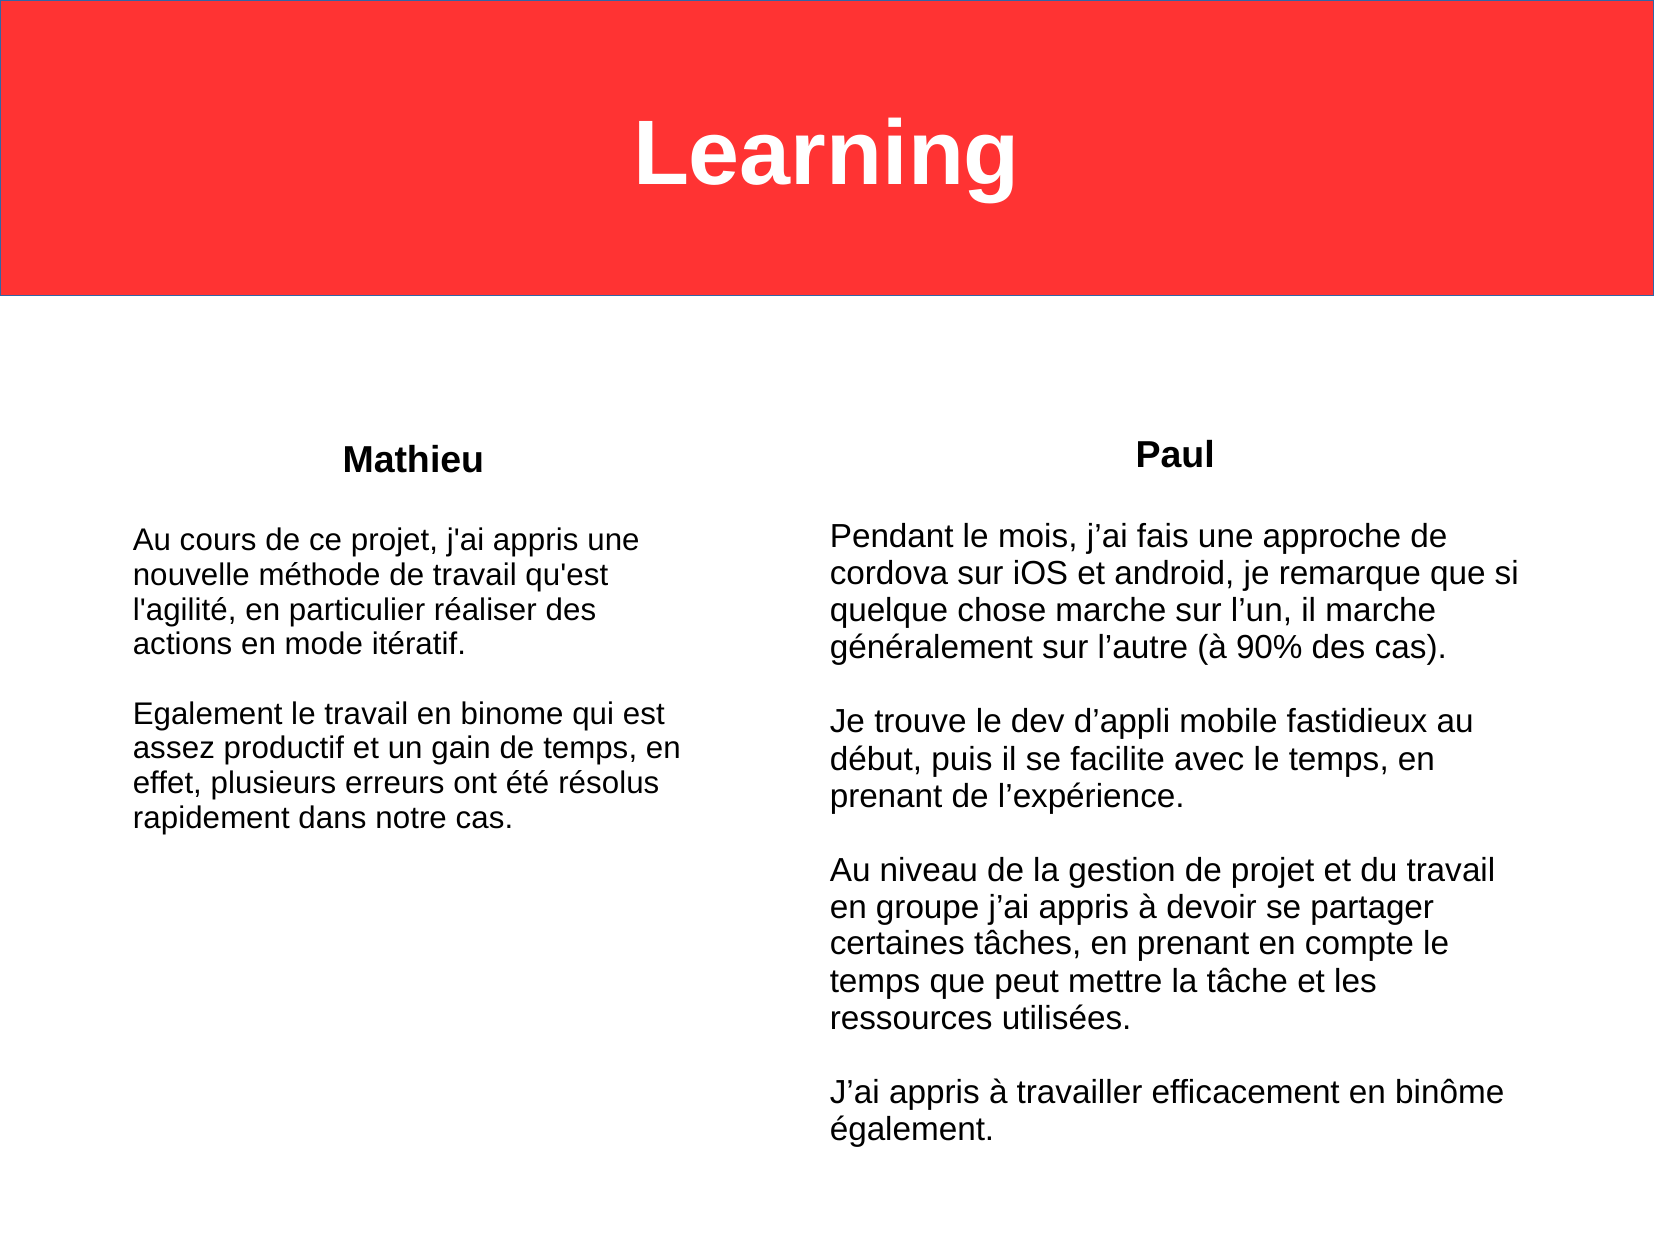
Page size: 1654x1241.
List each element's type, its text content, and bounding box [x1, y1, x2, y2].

title Learning [82, 49, 1571, 257]
text_box Paul Pendant le mois, j’ai fais une approche de cordova sur iOS et android, je remarque que si quelque chose marche sur l’un, il marche généralement sur l’autre (à 90% des cas). Je trouve le dev d’appli mobile fastidieux au début, puis il se facilite avec le temps, en prenant de l’expérience. Au niveau de la gestion de projet et du travail en groupe j’ai appris à devoir se partager certaines tâches, en prenant en compte le temps que peut mettre la tâche et les ressources utilisées. J’ai appris à travailler efficacement en binôme également. [814, 426, 1536, 1205]
text_box [0, 0, 1654, 296]
text_box Mathieu Au cours de ce projet, j'ai appris une nouvelle méthode de travail qu'est l'agilité, en particulier réaliser des actions en mode itératif. Egalement le travail en binome qui est assez productif et un gain de temps, en effet, plusieurs erreurs ont été résolus rapidement dans notre cas. [118, 431, 709, 848]
